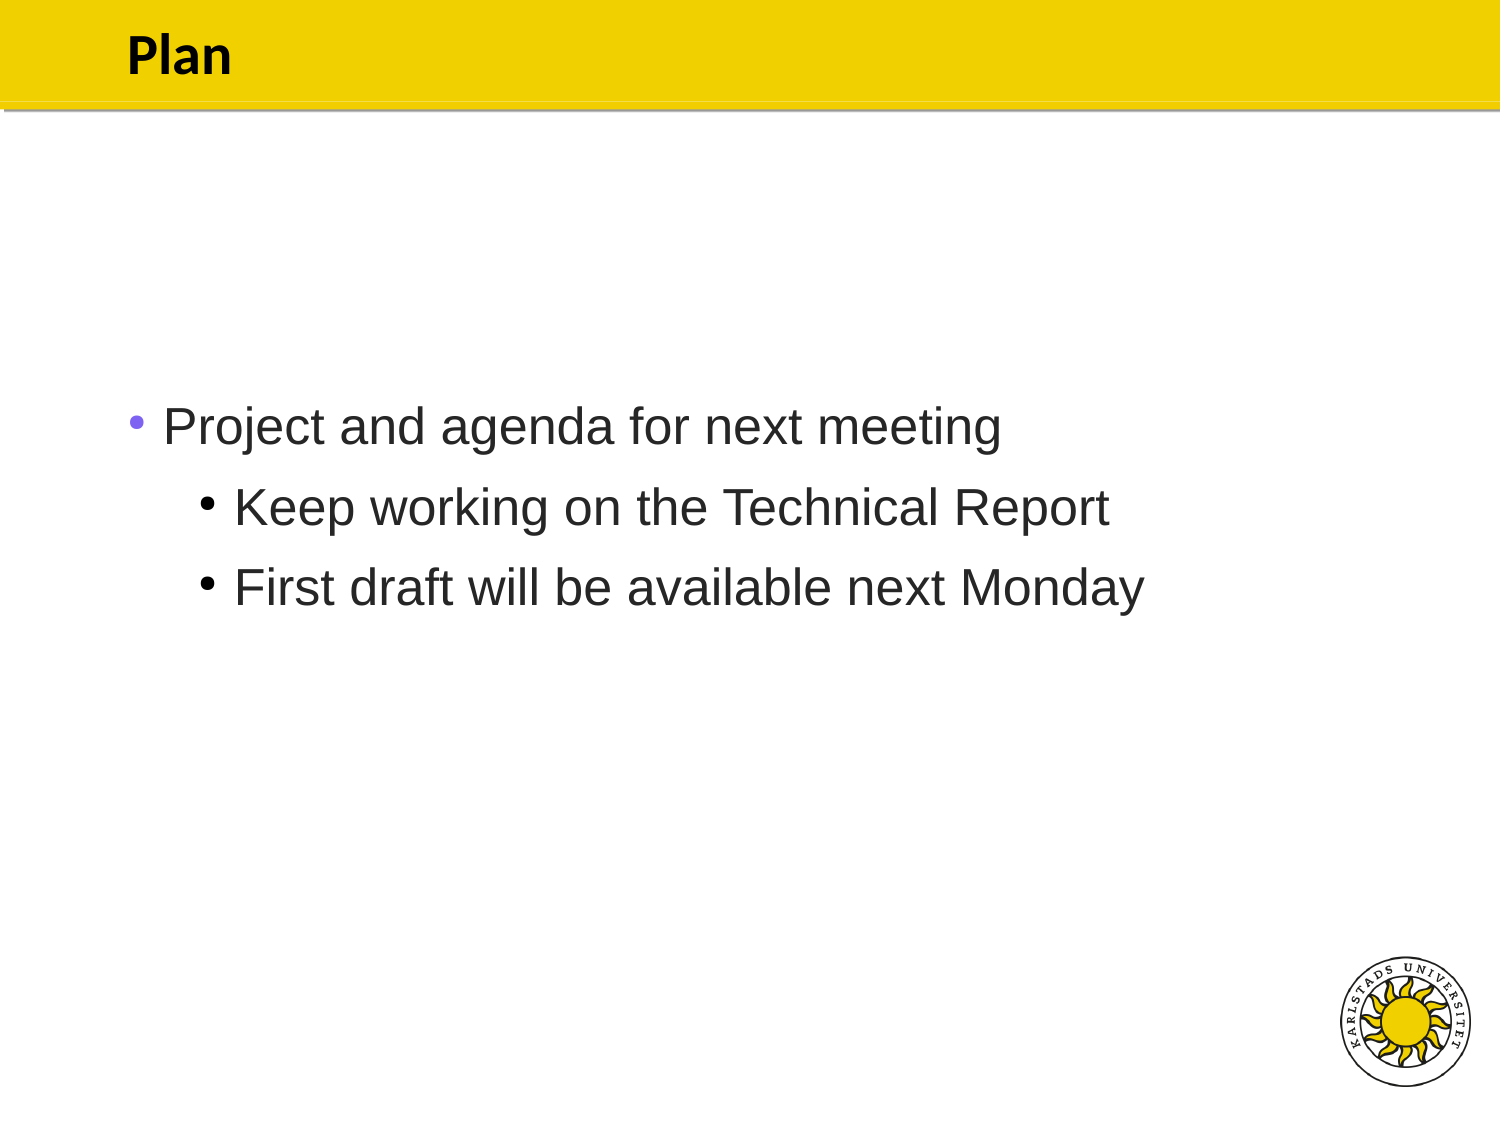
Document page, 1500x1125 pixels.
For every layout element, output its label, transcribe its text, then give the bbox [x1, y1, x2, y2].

list Project and agenda for next meeting Keep working on the Technical Report First draft will be available next Monday [112, 166, 1441, 970]
title Plan [112, 0, 1388, 102]
picture [1340, 948, 1471, 1095]
